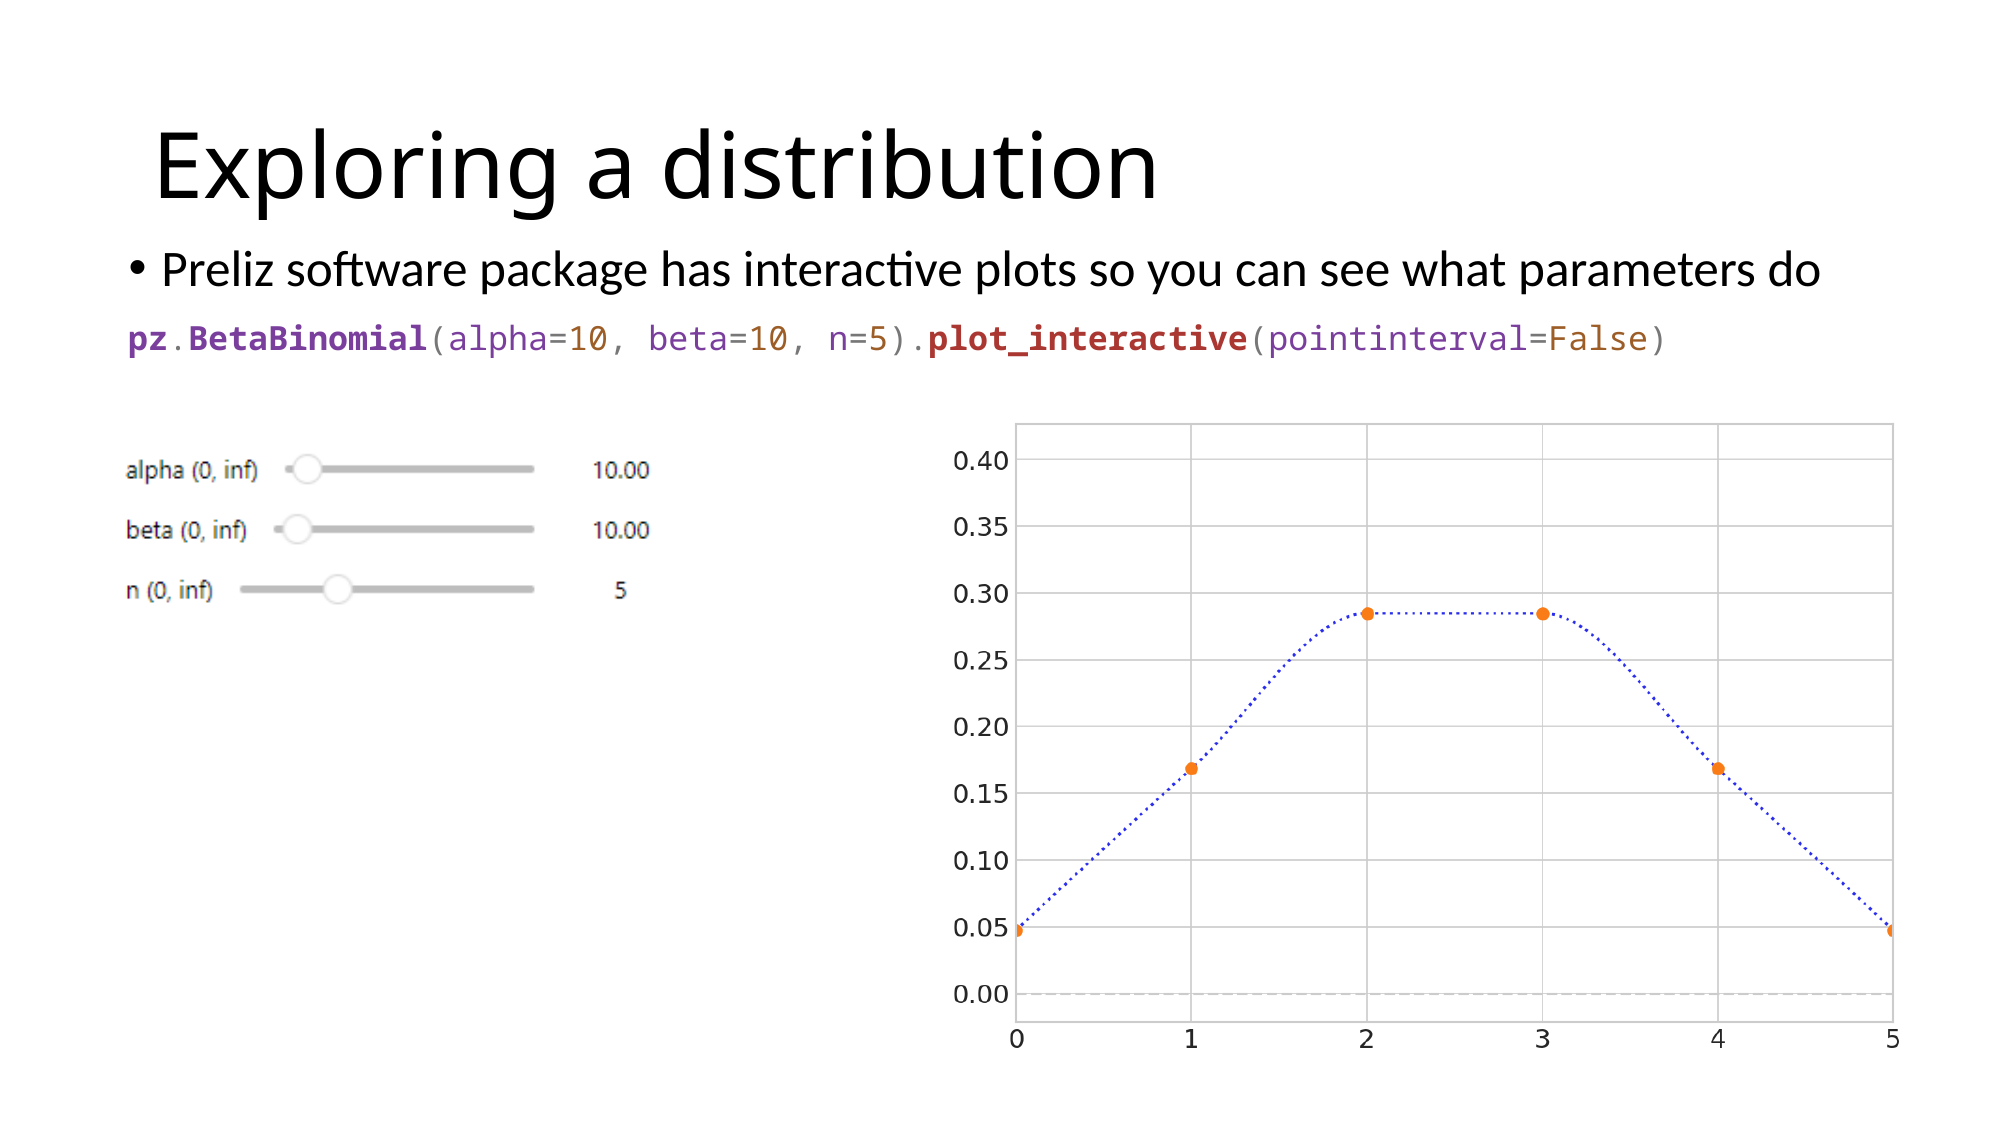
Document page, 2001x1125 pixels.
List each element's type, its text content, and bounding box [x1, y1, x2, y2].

picture [938, 410, 1914, 1066]
picture [113, 447, 666, 631]
list Preliz software package has interactive plots so you can see what parameters do [113, 234, 1839, 321]
title Exploring a distribution [137, 59, 1863, 278]
text_box pz.BetaBinomial(alpha=10, beta=10, n=5).plot_interactive(pointinterval=False) [113, 320, 1761, 365]
